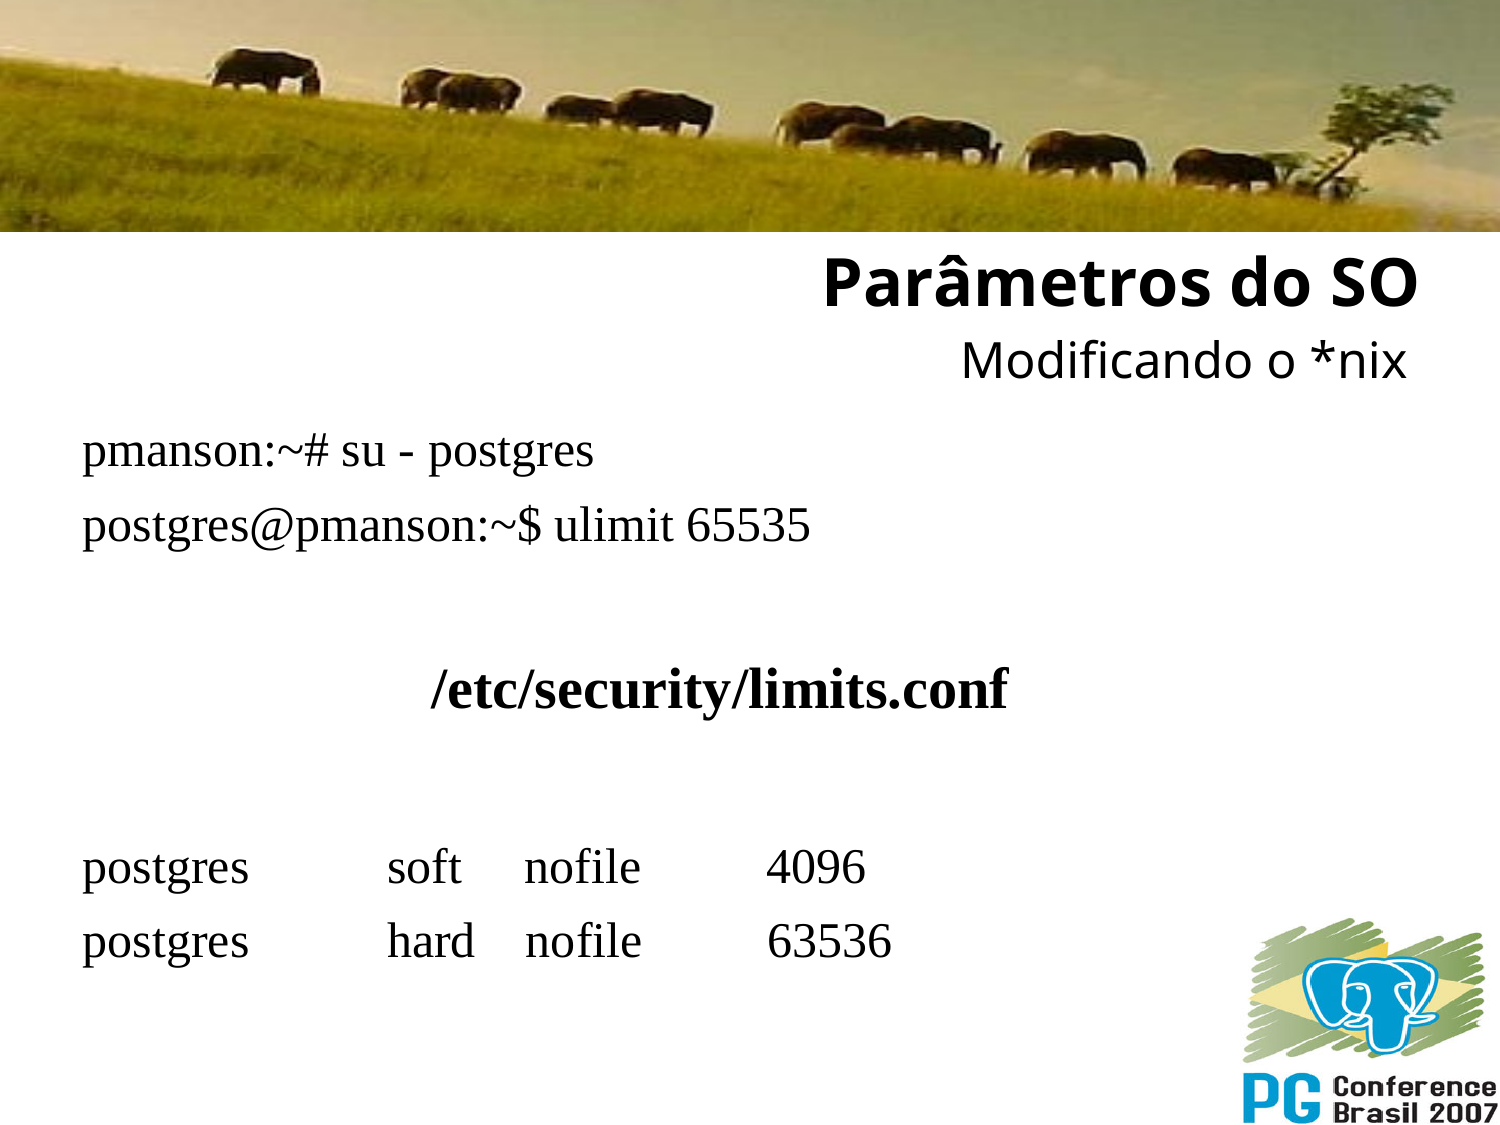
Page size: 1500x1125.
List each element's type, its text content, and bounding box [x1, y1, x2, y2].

text_box Parâmetros do SO Modificando o *nix [472, 232, 1436, 384]
text_box pmanson:~# su - postgres postgres@pmanson:~$ ulimit 65535 /etc/security/limits.conf postgres soft nofile 4096 postgres hard nofile 63536 [82, 354, 1359, 1034]
picture [1240, 915, 1500, 1125]
picture [0, 0, 1500, 232]
